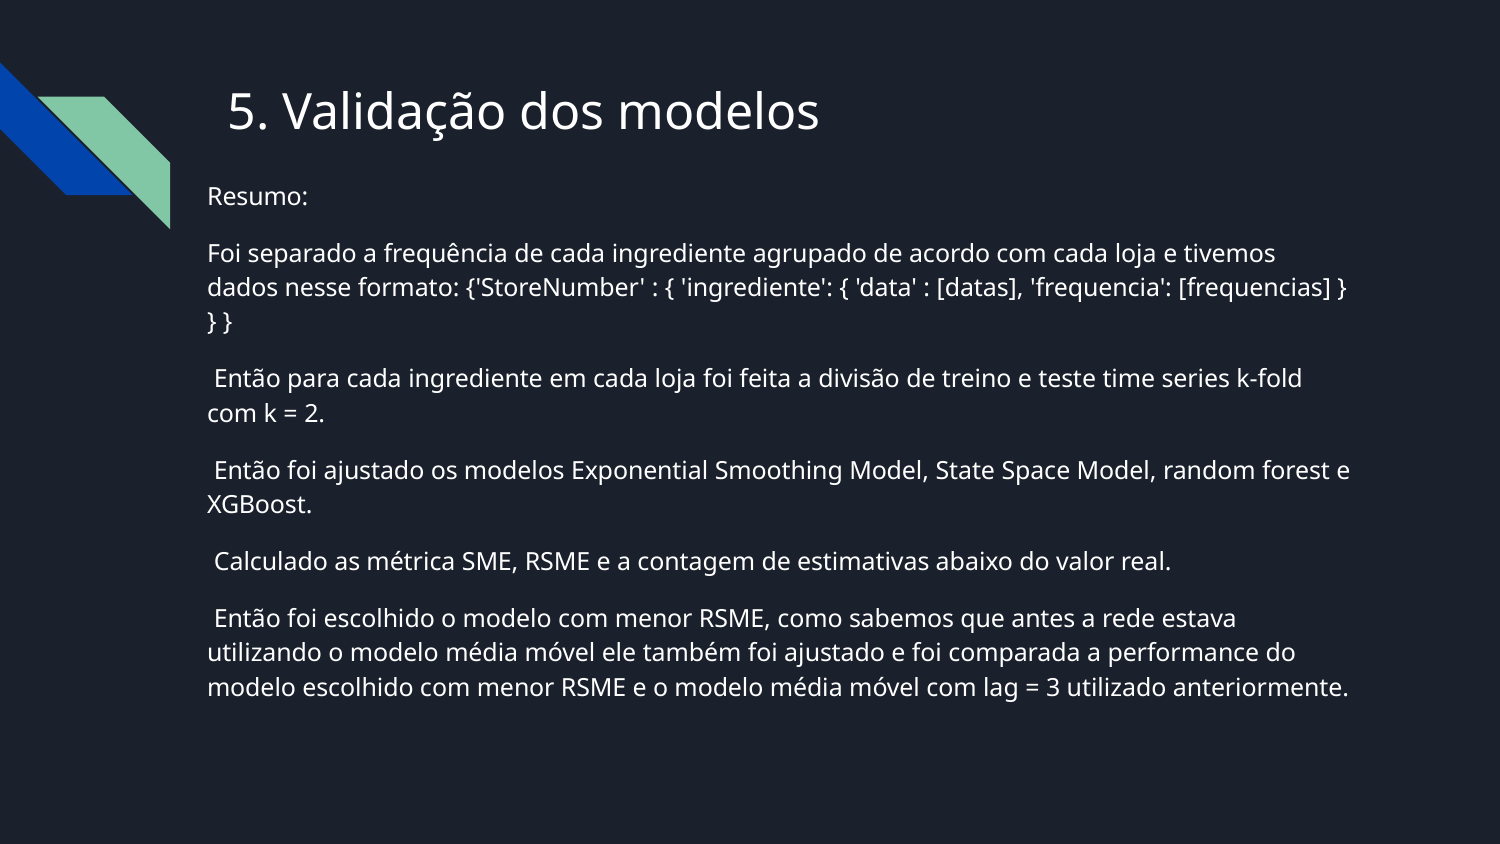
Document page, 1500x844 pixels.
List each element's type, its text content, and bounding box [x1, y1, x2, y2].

title 5. Validação dos modelos [212, 64, 1368, 160]
list Resumo: Foi separado a frequência de cada ingrediente agrupado de acordo com cada loja e tivemos dados nesse formato: {'StoreNumber' : { 'ingrediente': { 'data' : [datas], 'frequencia': [frequencias] } } } Então para cada ingrediente em cada loja foi feita a divisão de treino e teste time series k-fold com k = 2. Então foi ajustado os modelos Exponential Smoothing Model, State Space Model, random forest e XGBoost. Calculado as métrica SME, RSME e a contagem de estimativas abaixo do valor real. Então foi escolhido o modelo com menor RSME, como sabemos que antes a rede estava utilizando o modelo média móvel ele também foi ajustado e foi comparada a performance do modelo escolhido com menor RSME e o modelo média móvel com lag = 3 utilizado anteriormente. [192, 160, 1368, 735]
